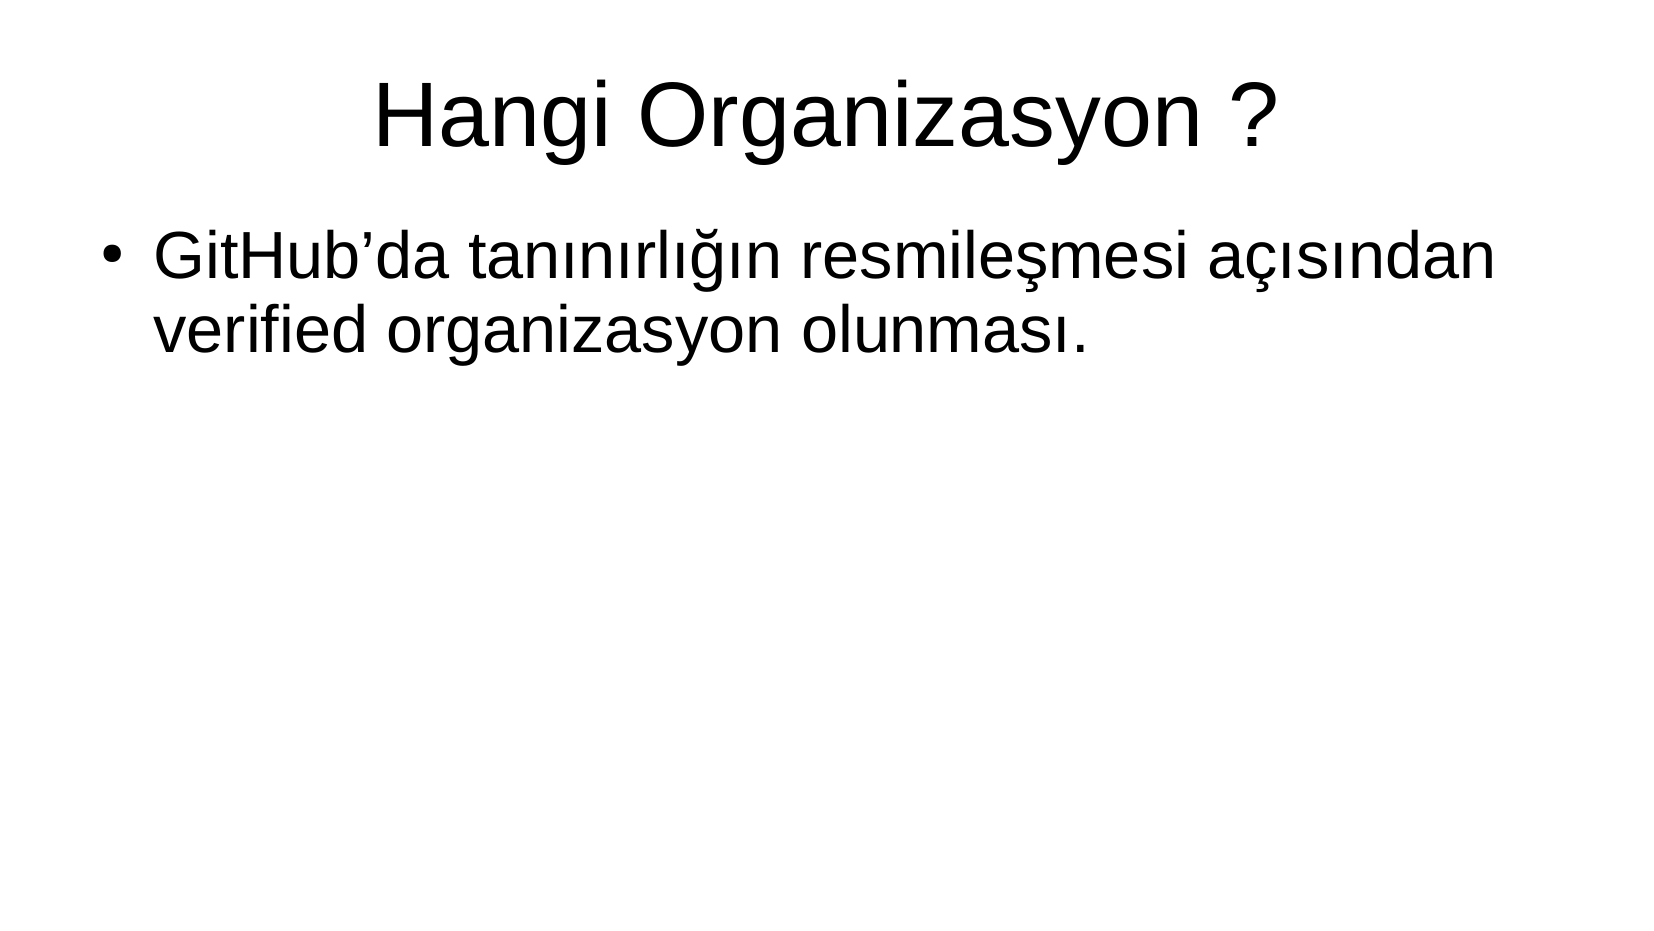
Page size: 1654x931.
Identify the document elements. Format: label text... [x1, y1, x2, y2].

title Hangi Organizasyon ? [82, 37, 1571, 193]
list GitHub’da tanınırlığın resmileşmesi açısından verified organizasyon olunması. [82, 217, 1571, 758]
